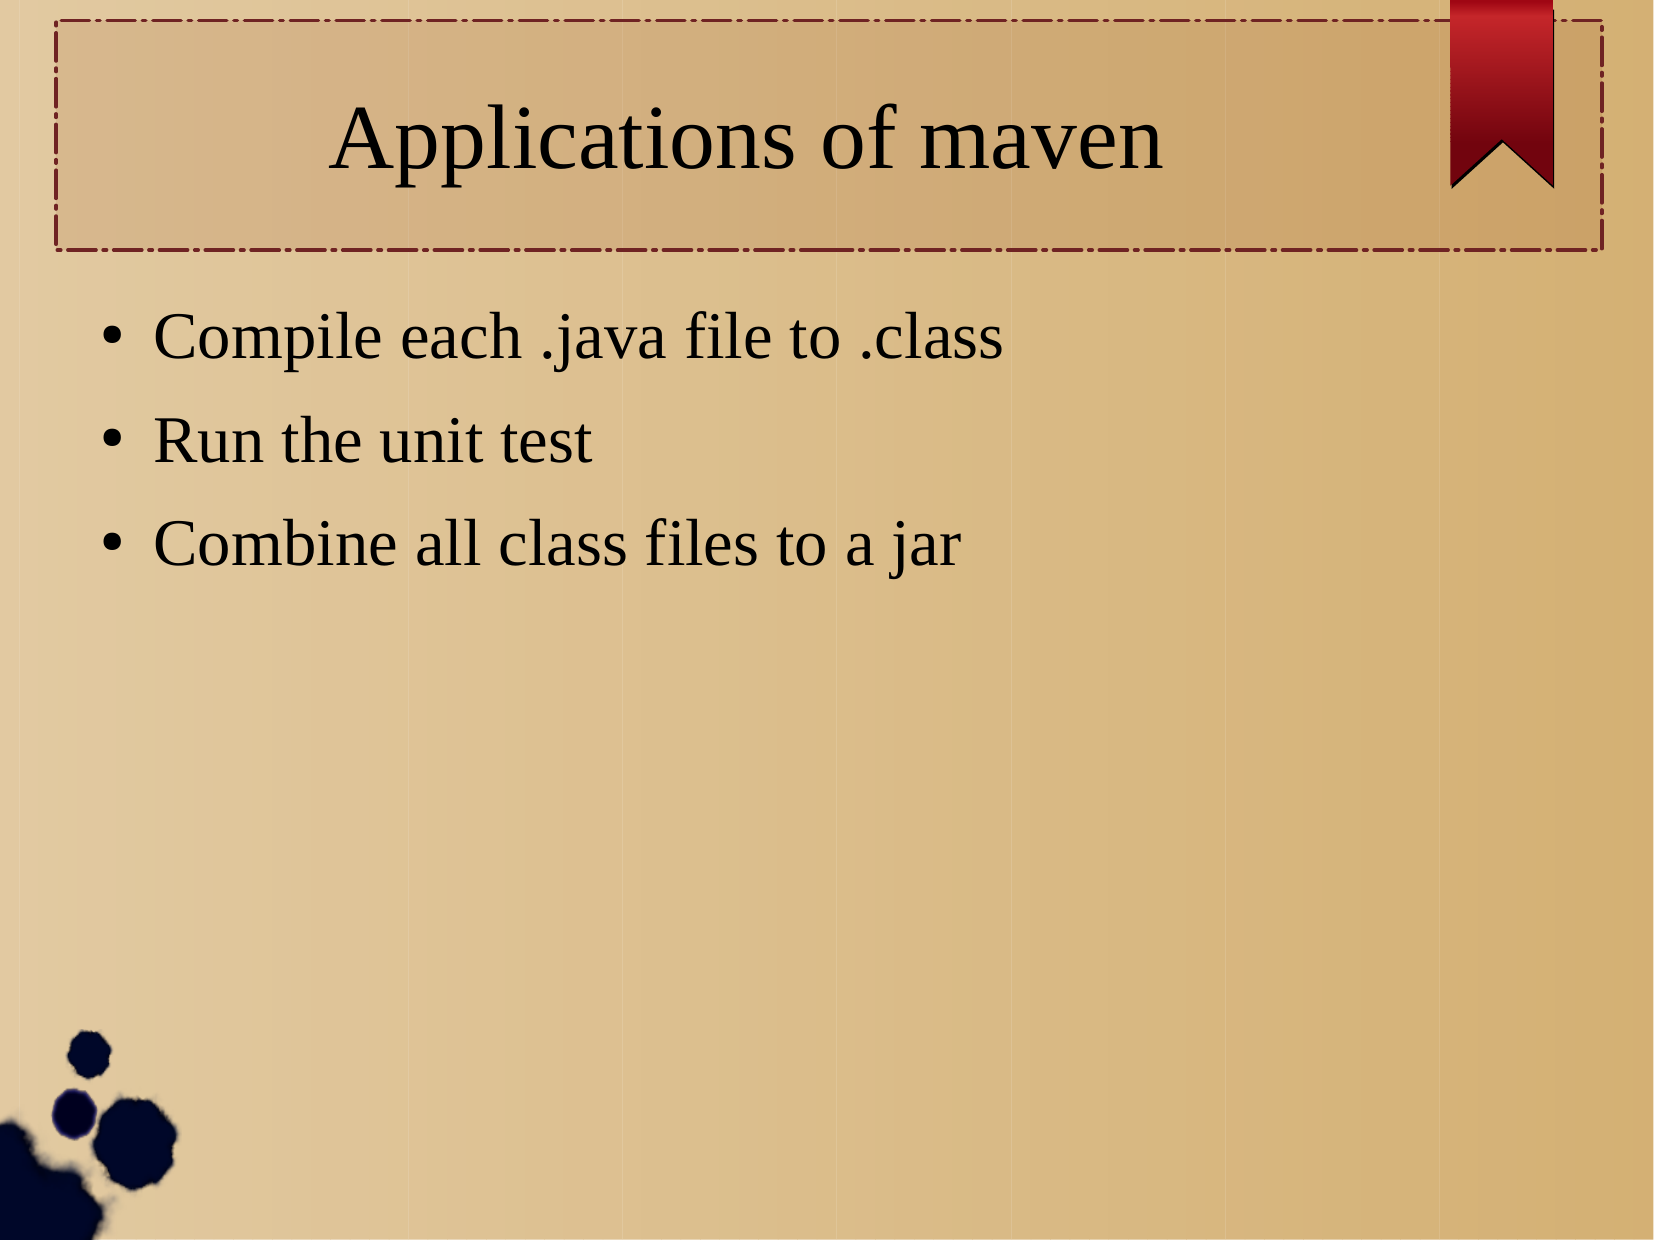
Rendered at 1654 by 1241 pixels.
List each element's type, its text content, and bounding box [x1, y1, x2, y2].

title Applications of maven [82, 47, 1412, 229]
list Compile each .java file to .class Run the unit test Combine all class files to a jar [82, 299, 1571, 1019]
